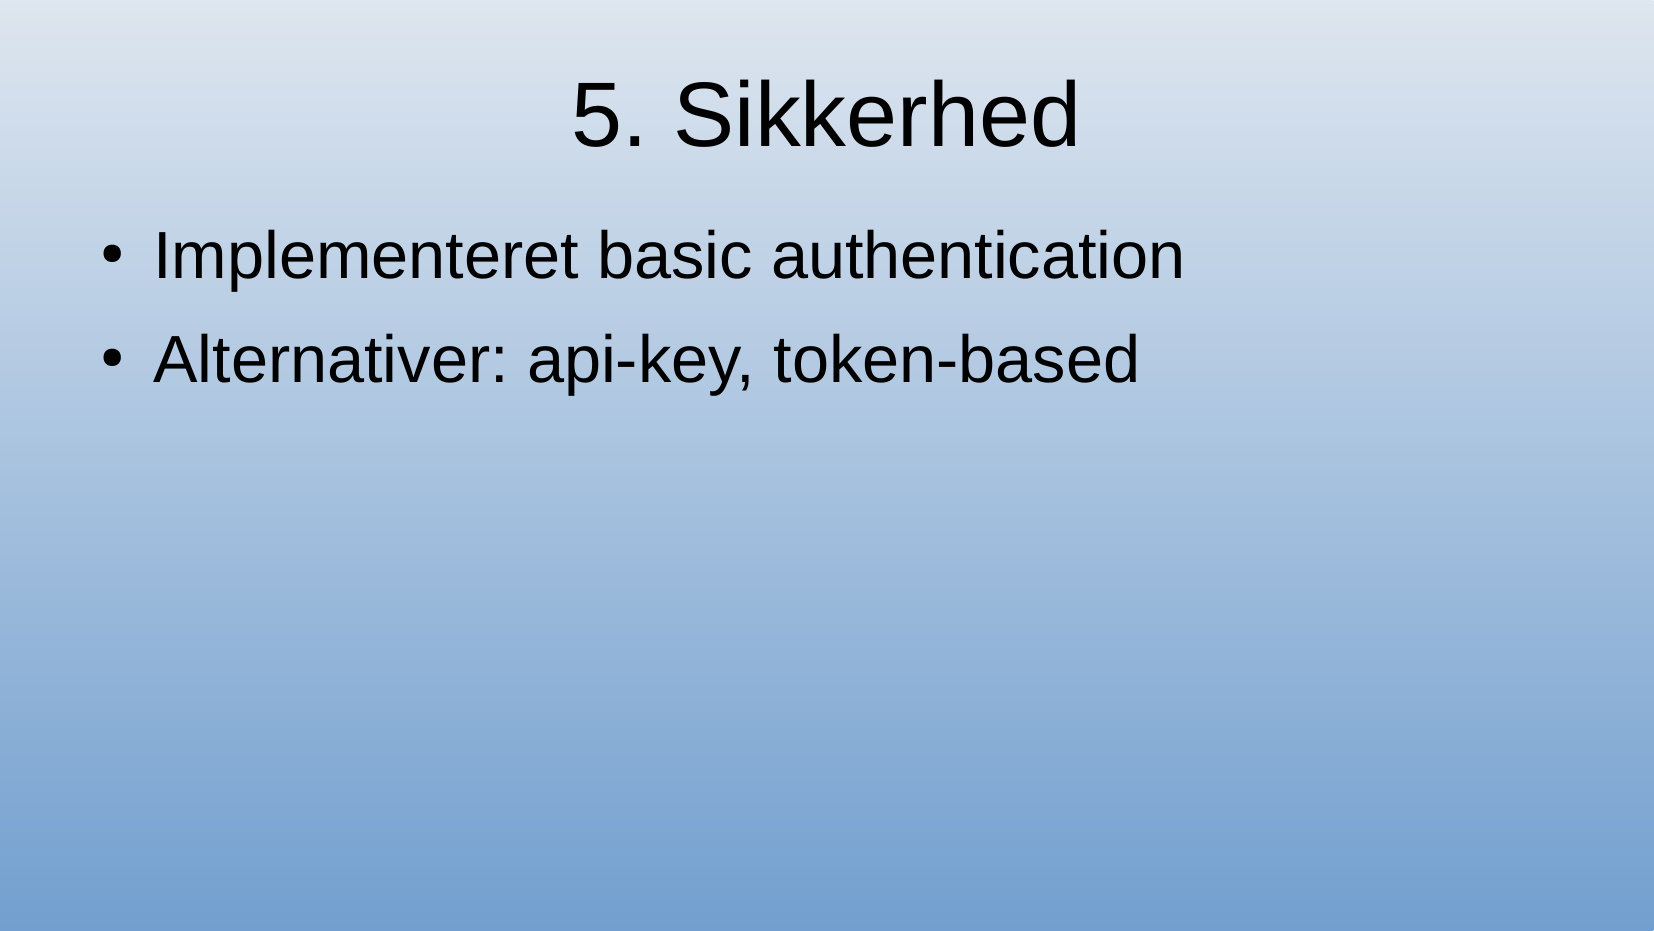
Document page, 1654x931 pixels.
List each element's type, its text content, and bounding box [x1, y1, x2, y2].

list Implementeret basic authentication Alternativer: api-key, token-based [82, 217, 1571, 758]
title 5. Sikkerhed [82, 37, 1571, 193]
